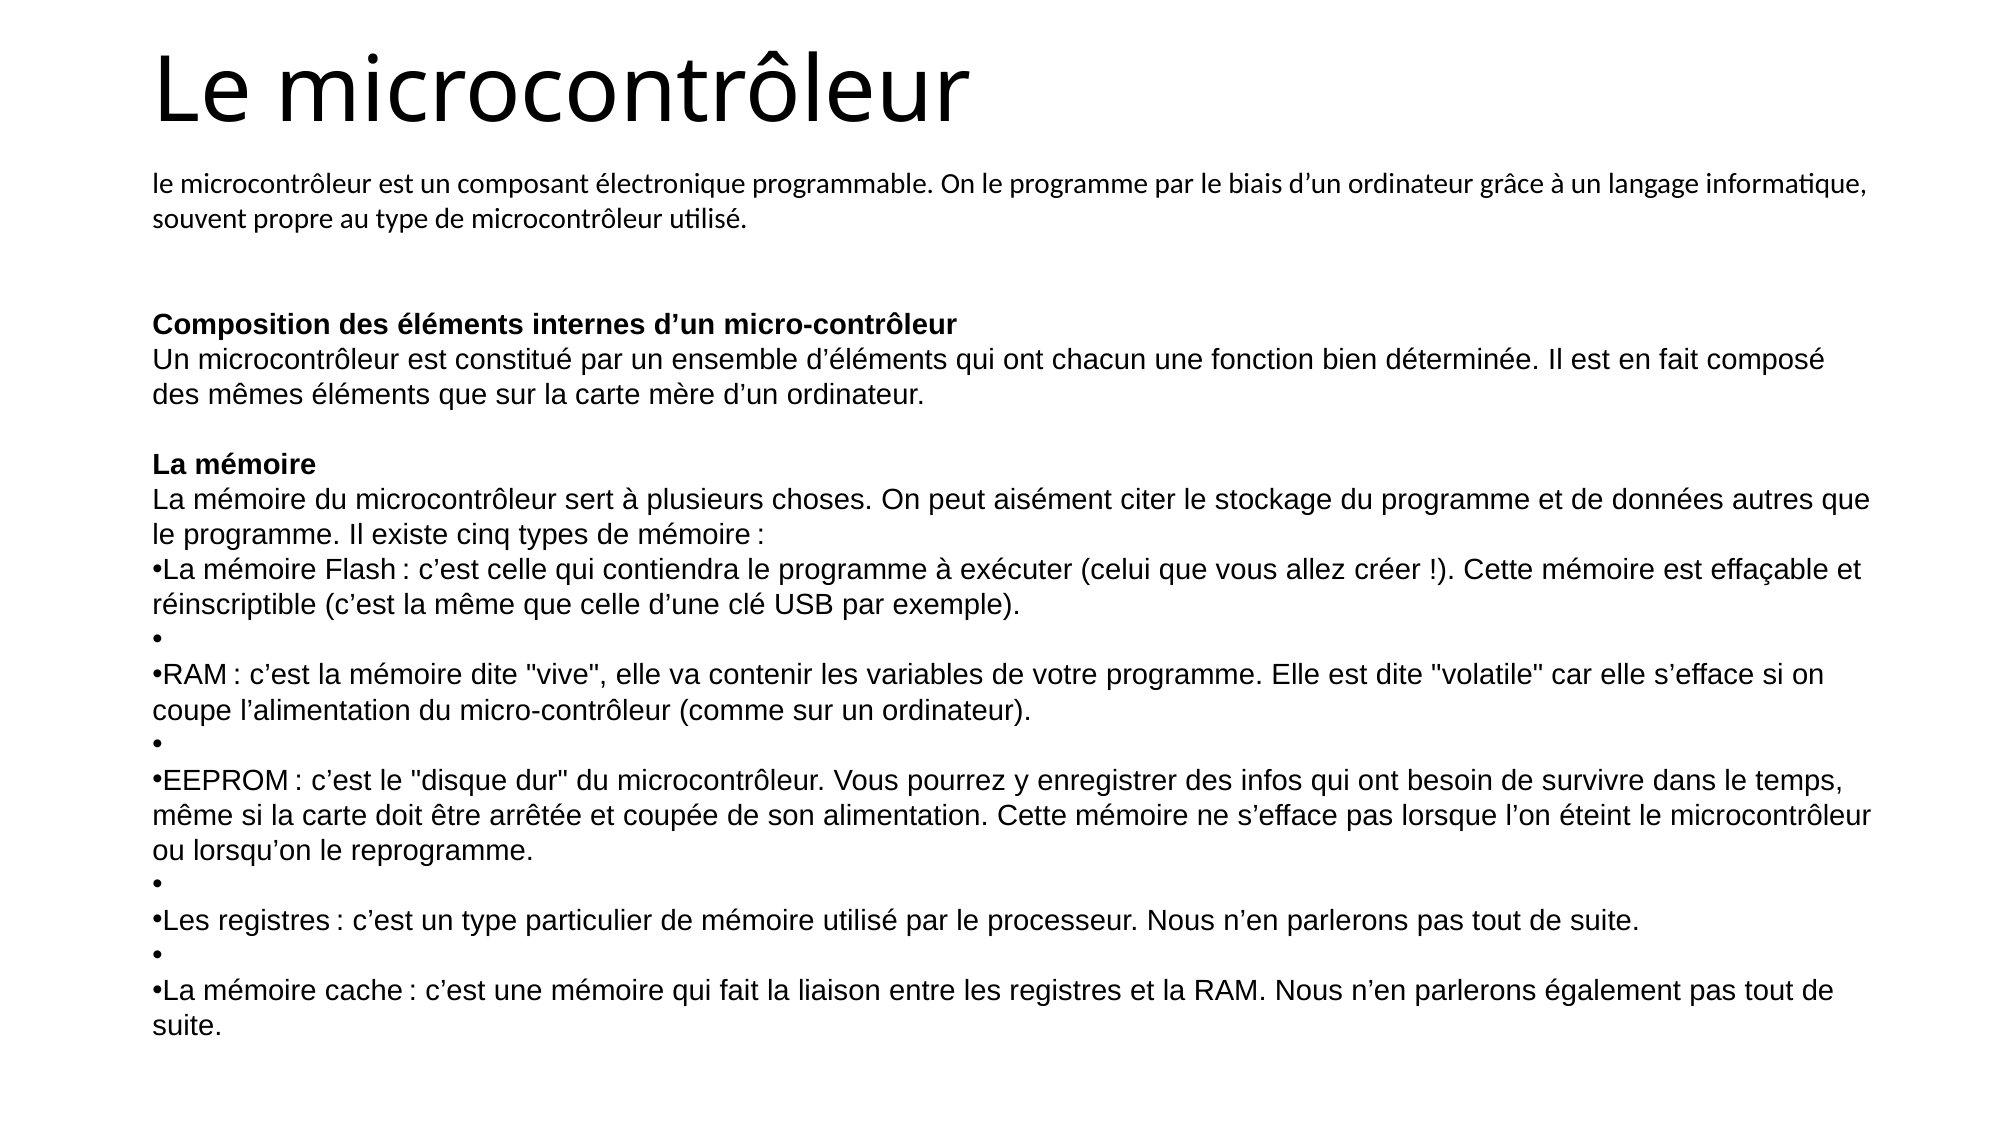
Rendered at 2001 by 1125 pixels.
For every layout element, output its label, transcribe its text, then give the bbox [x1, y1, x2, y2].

list le microcontrôleur est un composant électronique programmable. On le programme par le biais d’un ordinateur grâce à un langage informatique, souvent propre au type de microcontrôleur utilisé. Composition des éléments internes d’un micro-contrôleur Un microcontrôleur est constitué par un ensemble d’éléments qui ont chacun une fonction bien déterminée. Il est en fait composé des mêmes éléments que sur la carte mère d’un ordinateur. La mémoire La mémoire du microcontrôleur sert à plusieurs choses. On peut aisément citer le stockage du programme et de données autres que le programme. Il existe cinq types de mémoire : La mémoire Flash : c’est celle qui contiendra le programme à exécuter (celui que vous allez créer !). Cette mémoire est effaçable et réinscriptible (c’est la même que celle d’une clé USB par exemple). RAM : c’est la mémoire dite "vive", elle va contenir les variables de votre programme. Elle est dite "volatile" car elle s’efface si on coupe l’alimentation du micro-contrôleur (comme sur un ordinateur). EEPROM : c’est le "disque dur" du microcontrôleur. Vous pourrez y enregistrer des infos qui ont besoin de survivre dans le temps, même si la carte doit être arrêtée et coupée de son alimentation. Cette mémoire ne s’efface pas lorsque l’on éteint le microcontrôleur ou lorsqu’on le reprogramme. Les registres : c’est un type particulier de mémoire utilisé par le processeur. Nous n’en parlerons pas tout de suite. La mémoire cache : c’est une mémoire qui fait la liaison entre les registres et la RAM. Nous n’en parlerons également pas tout de suite. [137, 157, 1893, 1085]
title Le microcontrôleur [137, 0, 1863, 157]
